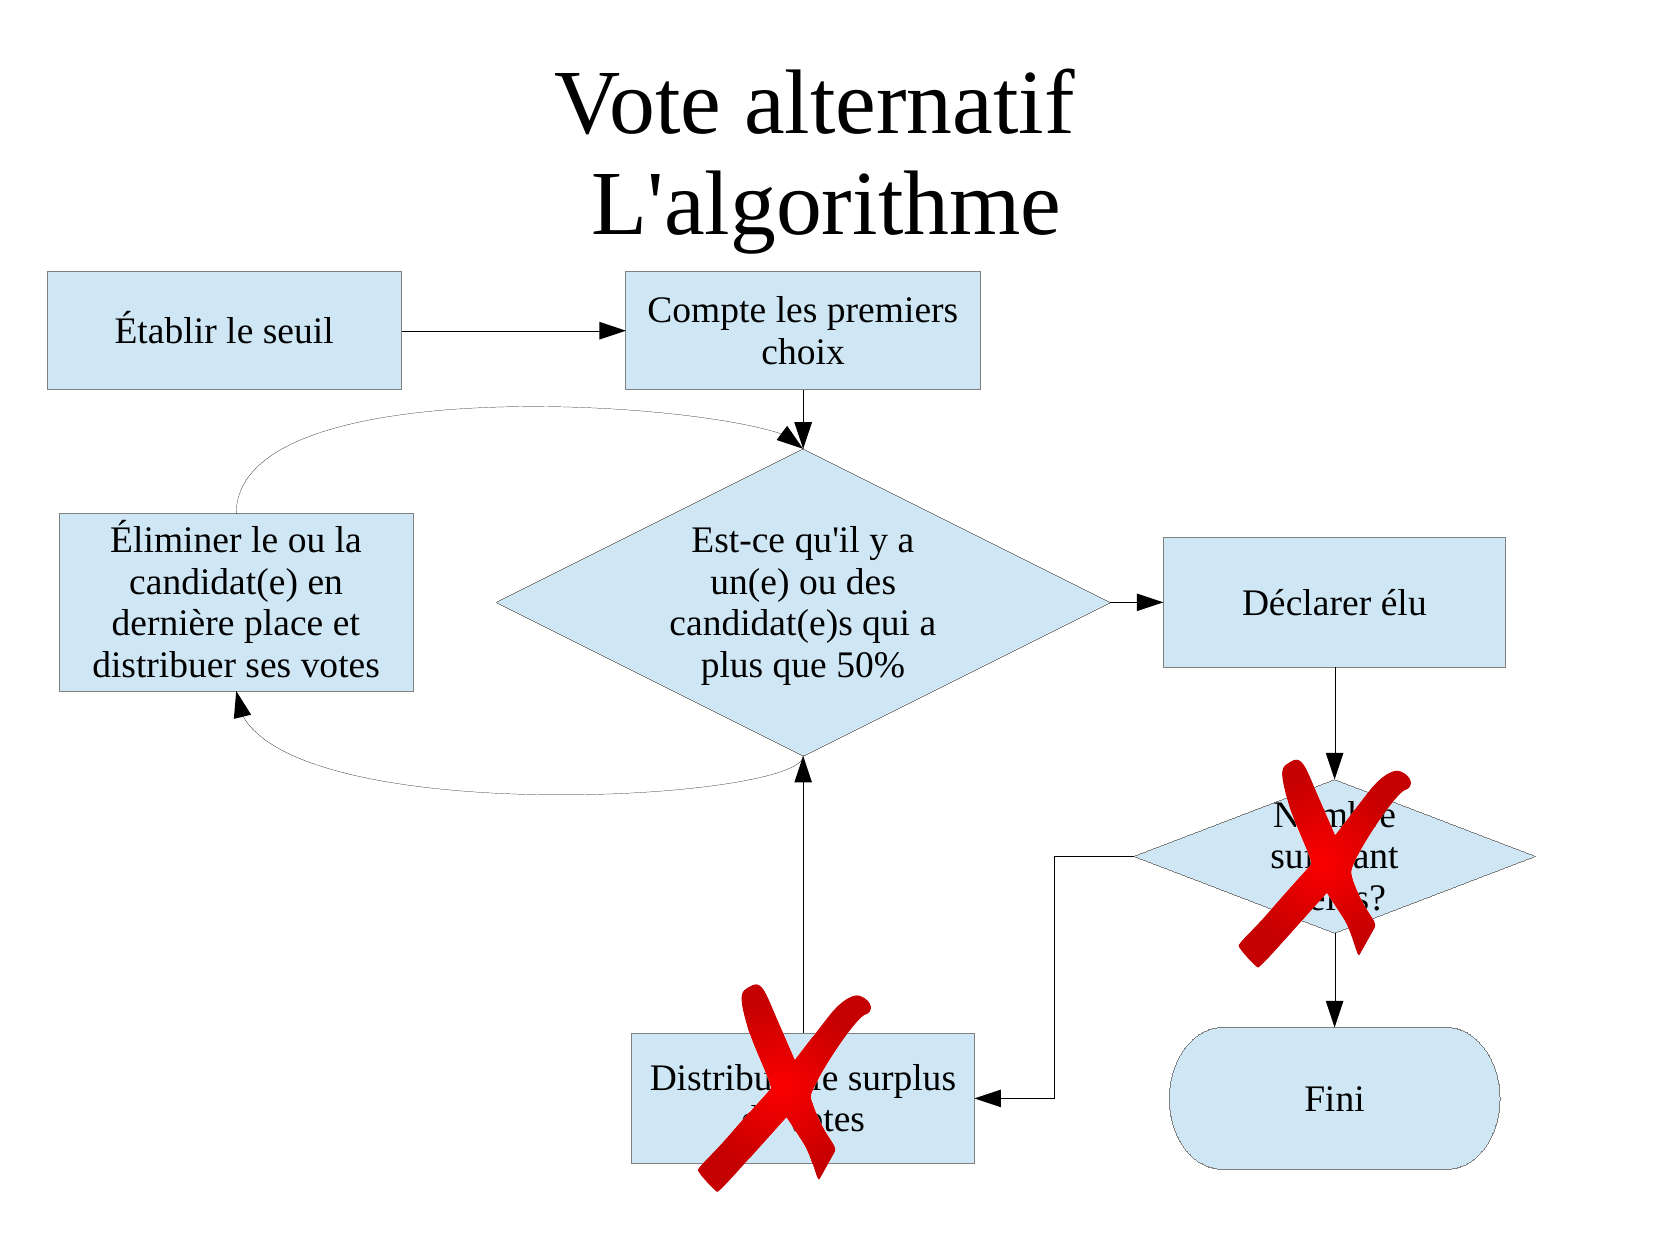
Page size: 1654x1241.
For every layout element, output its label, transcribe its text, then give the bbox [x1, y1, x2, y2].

text_box Compte les premiers choix [625, 271, 981, 390]
picture [687, 980, 875, 1193]
text_box Nombre suffisant d'élus? [1415, 810, 1536, 903]
text_box Est-ce qu'il y a un(e) ou des candidat(e)s qui a plus que 50% [496, 449, 1110, 756]
text_box Établir le seuil [47, 271, 402, 390]
text_box Éliminer le ou la candidat(e) en dernière place et distribuer ses votes [59, 513, 414, 692]
text_box Déclarer élu [1163, 537, 1506, 668]
text_box Nombre suffisant d'élus? [1134, 820, 1228, 893]
text_box Distribuer le surplus de votes [631, 1033, 687, 1164]
text_box Distribuer le surplus de votes [875, 1033, 975, 1164]
title Vote alternatif L'algorithme [82, 49, 1571, 257]
text_box Fini [1169, 1027, 1501, 1170]
picture [1228, 755, 1415, 969]
